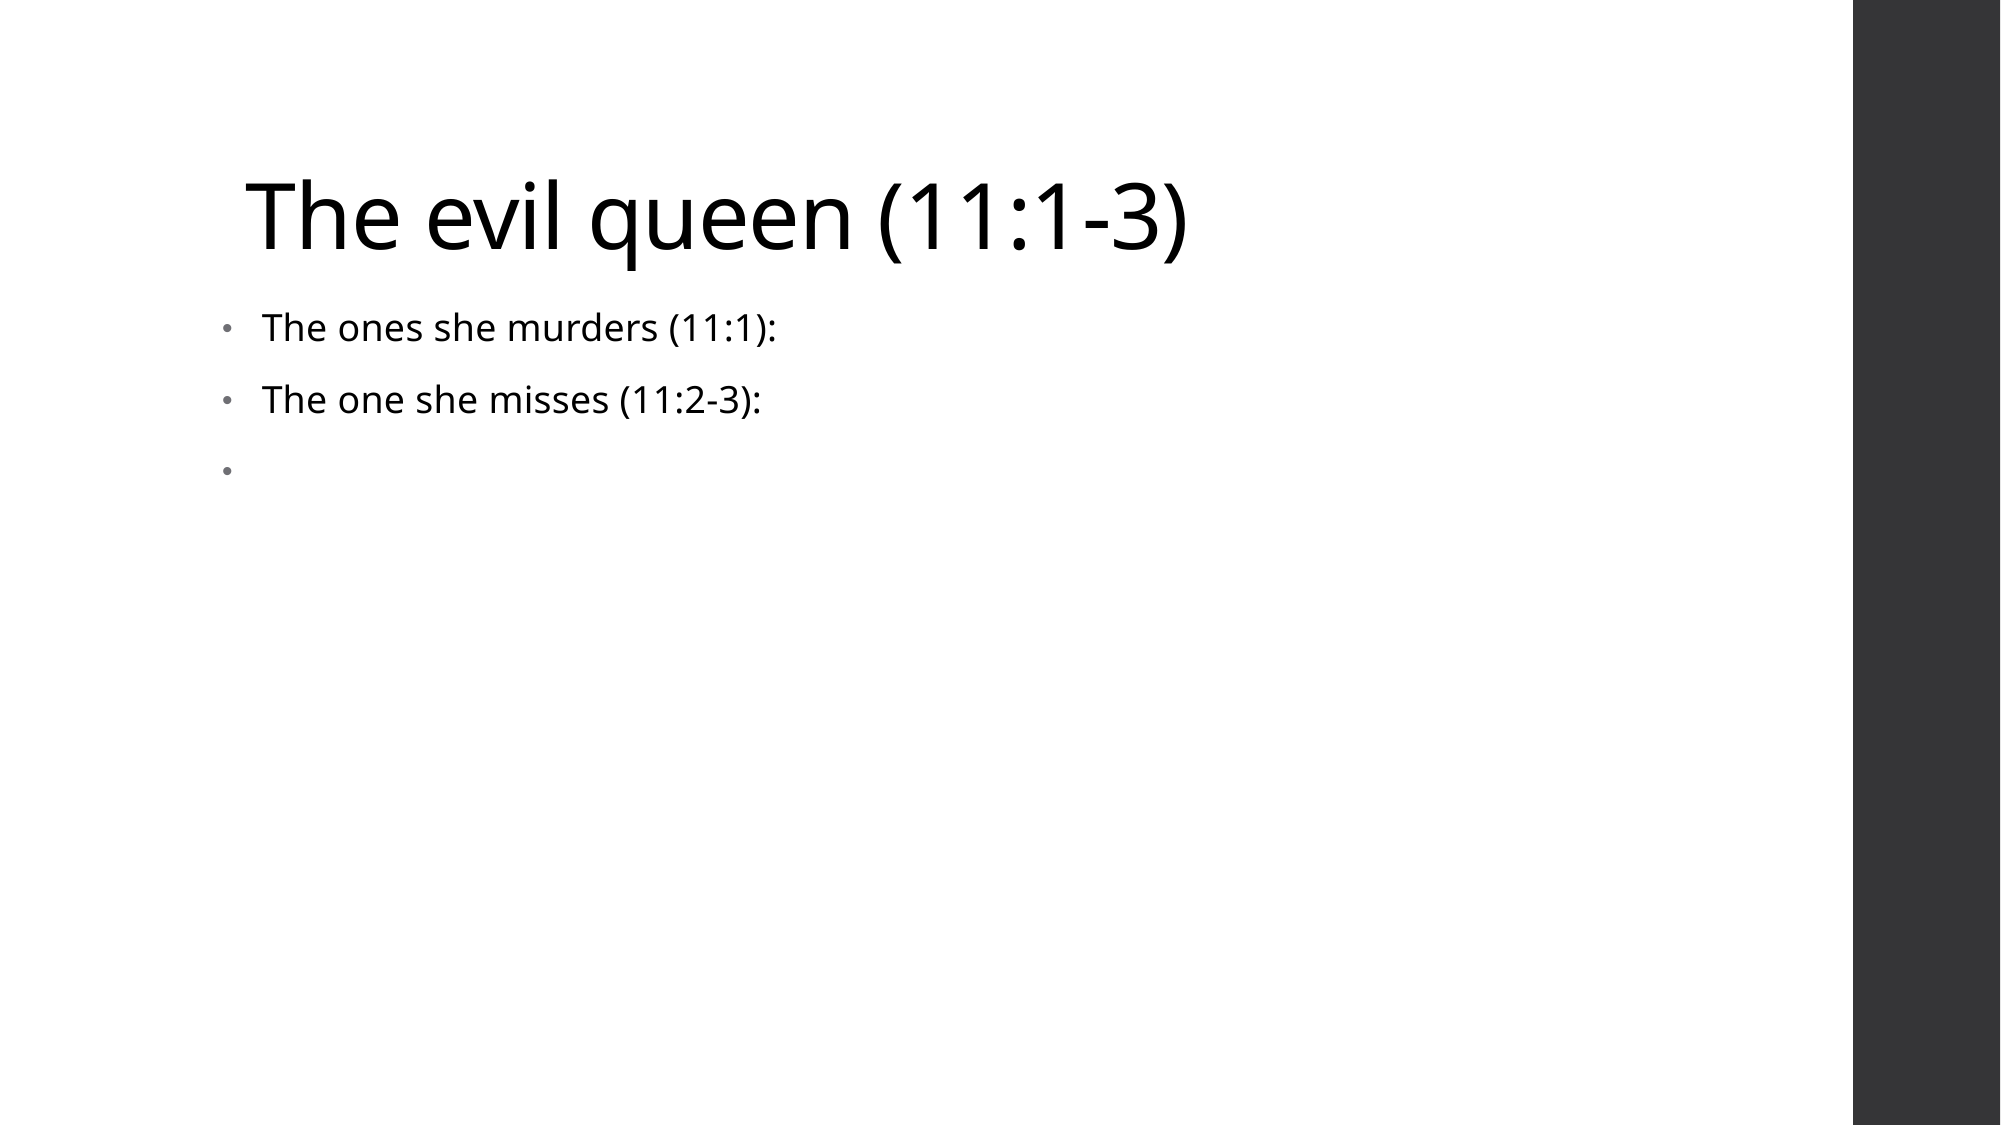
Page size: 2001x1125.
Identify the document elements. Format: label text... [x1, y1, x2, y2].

title The evil queen (11:1-3) [206, 60, 1797, 278]
list The ones she murders (11:1): The one she misses (11:2-3): [206, 299, 1617, 1014]
